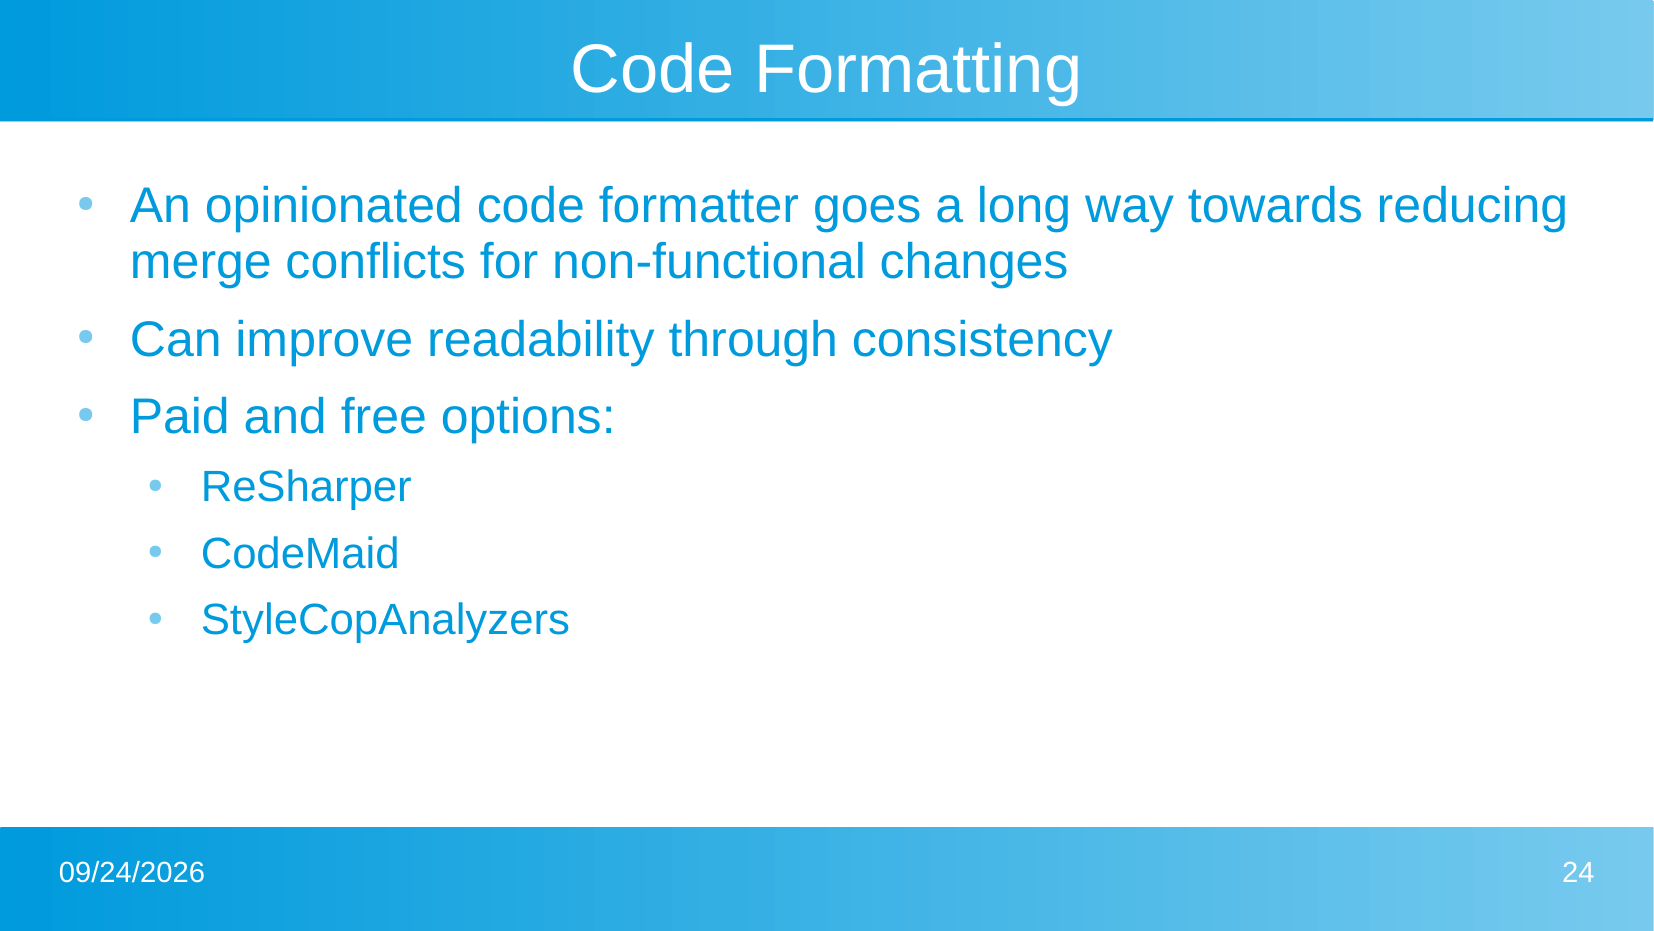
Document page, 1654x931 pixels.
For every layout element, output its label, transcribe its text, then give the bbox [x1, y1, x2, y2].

list An opinionated code formatter goes a long way towards reducing merge conflicts for non-functional changes Can improve readability through consistency Paid and free options: ReSharper CodeMaid StyleCopAnalyzers [59, 177, 1595, 768]
title Code Formatting [59, 29, 1595, 108]
